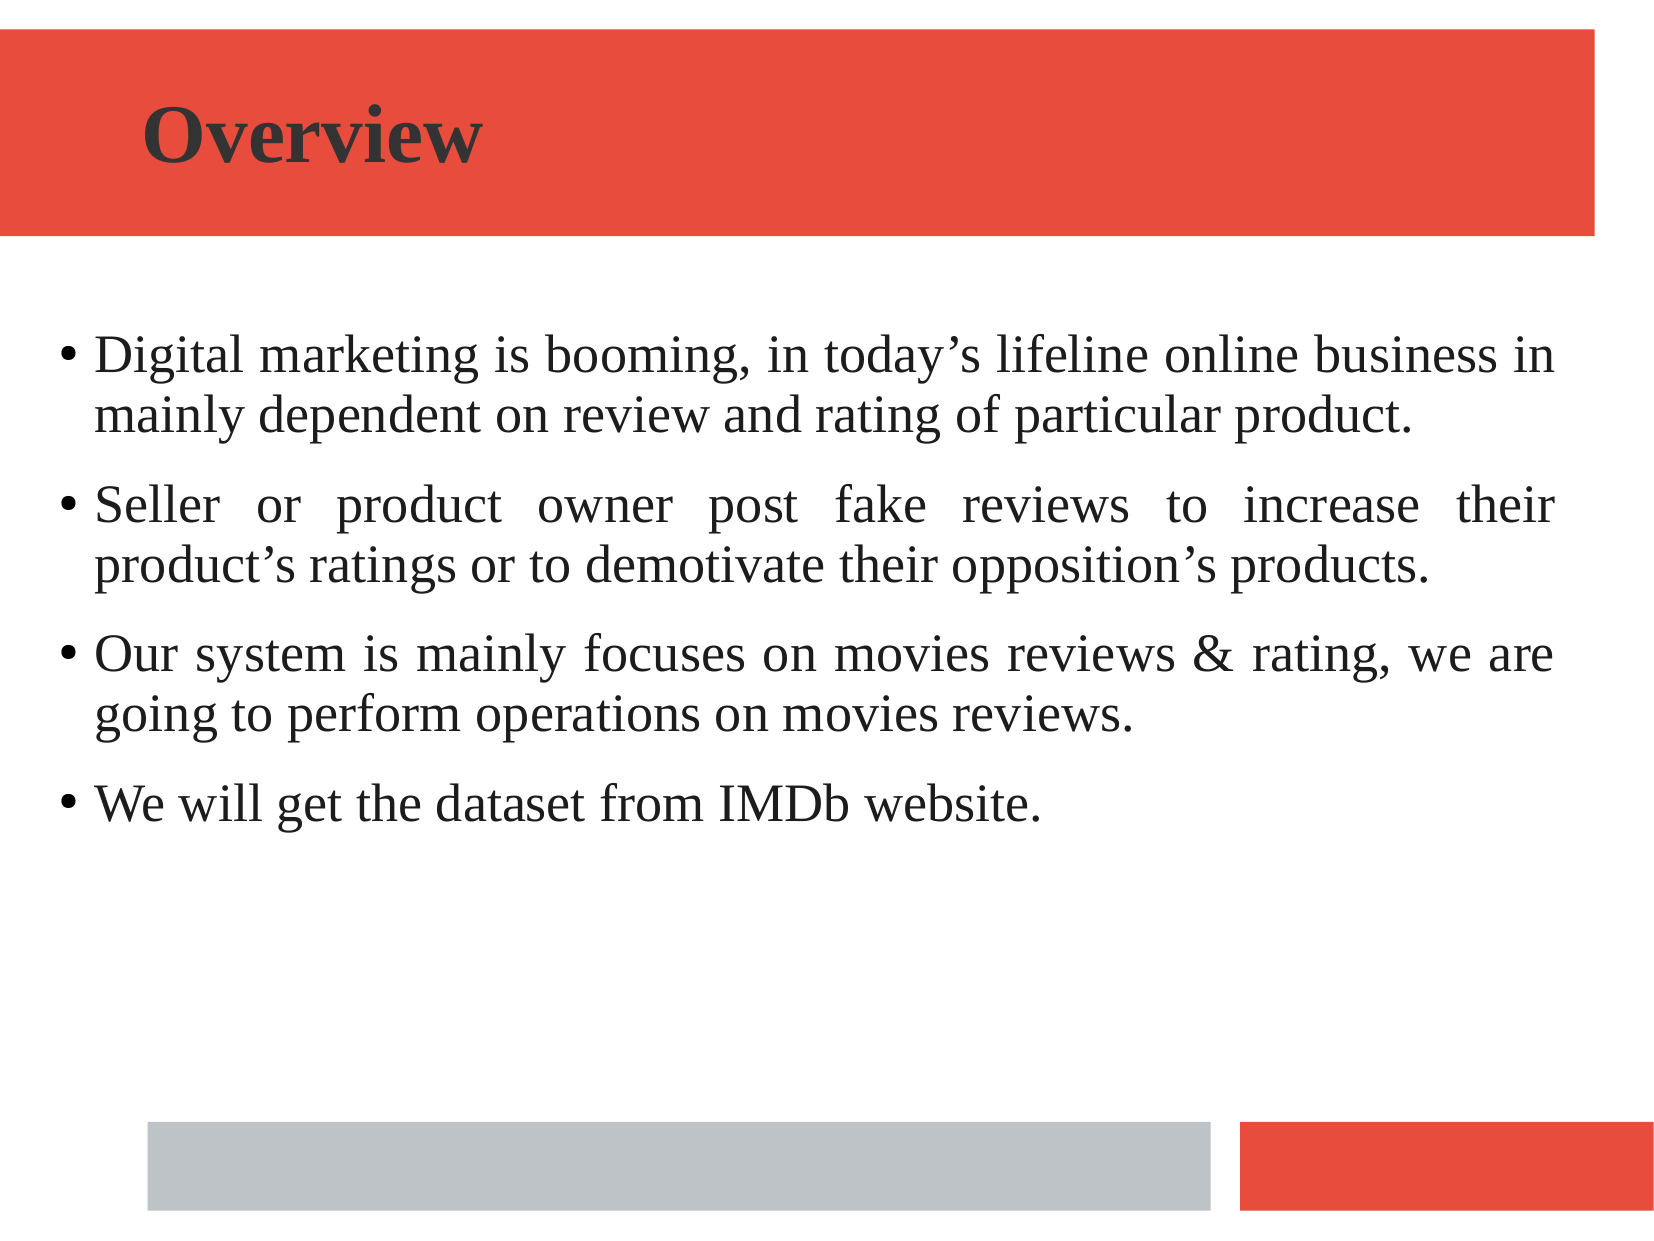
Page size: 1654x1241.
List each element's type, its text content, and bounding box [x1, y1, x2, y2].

text_box Overview [141, 25, 1595, 233]
subtitle Digital marketing is booming, in today’s lifeline online business in mainly dependent on review and rating of particular product. Seller or product owner post fake reviews to increase their product’s ratings or to demotivate their opposition’s products. Our system is mainly focuses on movies reviews & rating, we are going to perform operations on movies reviews. We will get the dataset from IMDb website. [59, 324, 1566, 1093]
